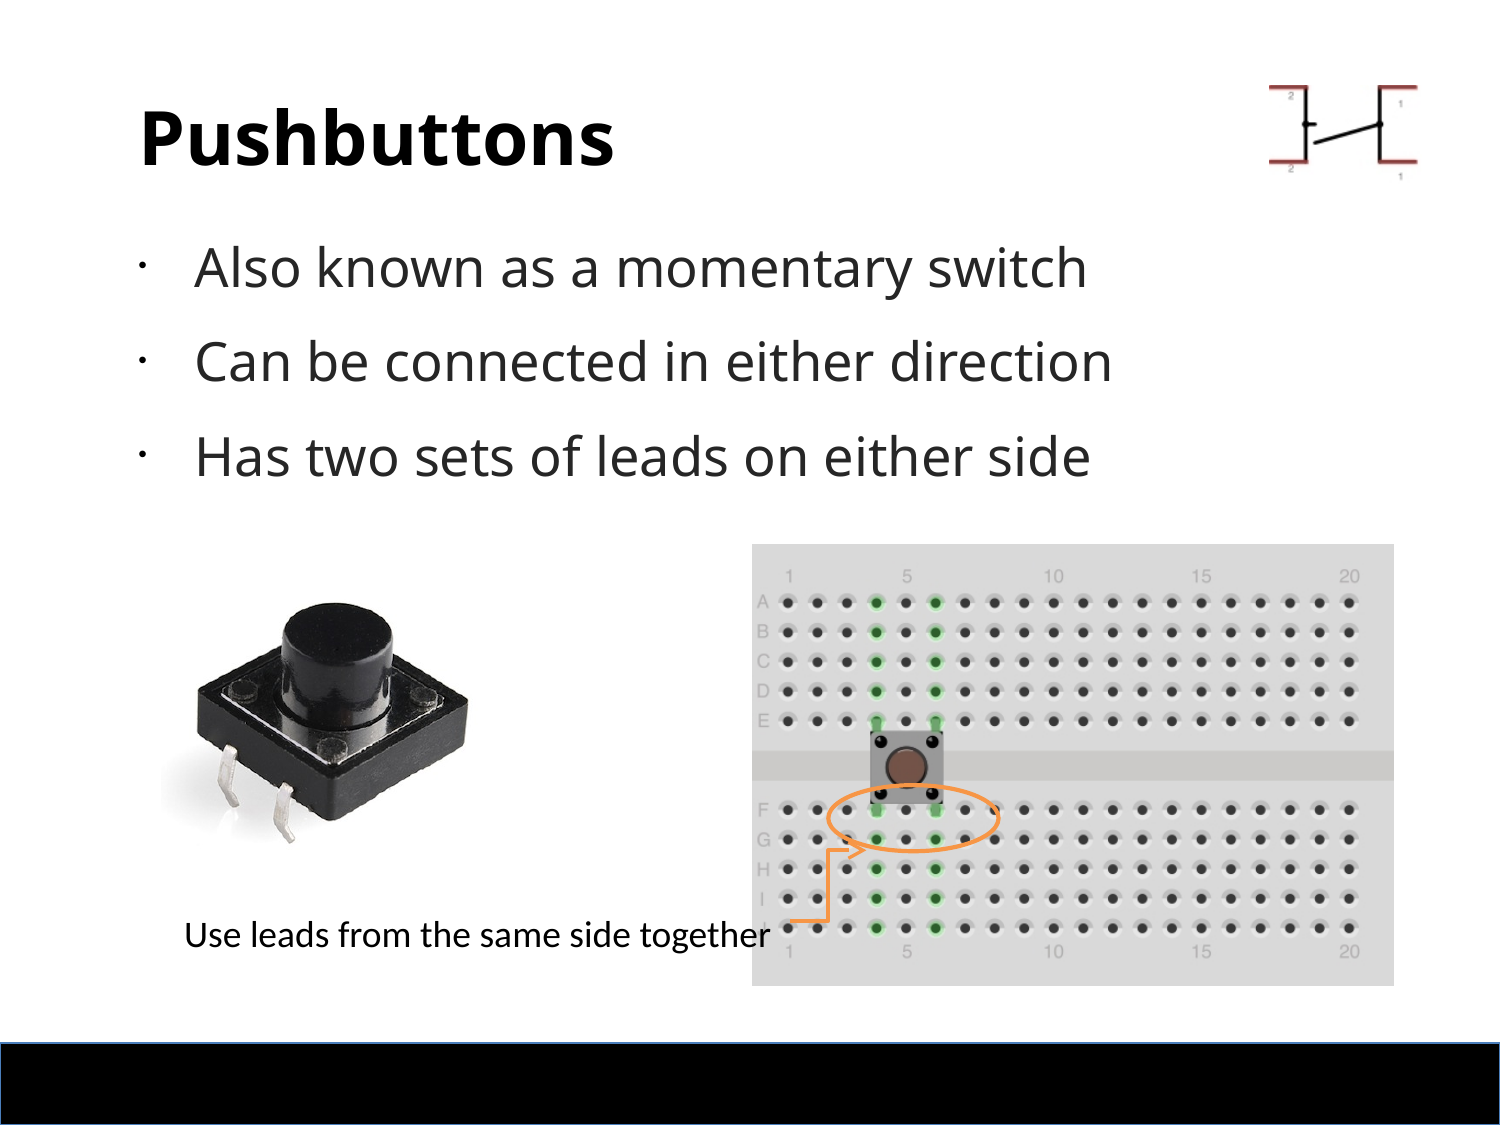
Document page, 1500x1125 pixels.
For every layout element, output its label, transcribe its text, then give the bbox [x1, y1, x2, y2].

picture [752, 544, 1394, 986]
picture [1269, 85, 1422, 188]
text_box Use leads from the same side together [169, 903, 788, 963]
list Also known as a momentary switch Can be connected in either direction Has two sets of leads on either side [123, 225, 1383, 1005]
title Pushbuttons [123, 82, 1383, 174]
picture [161, 544, 507, 891]
